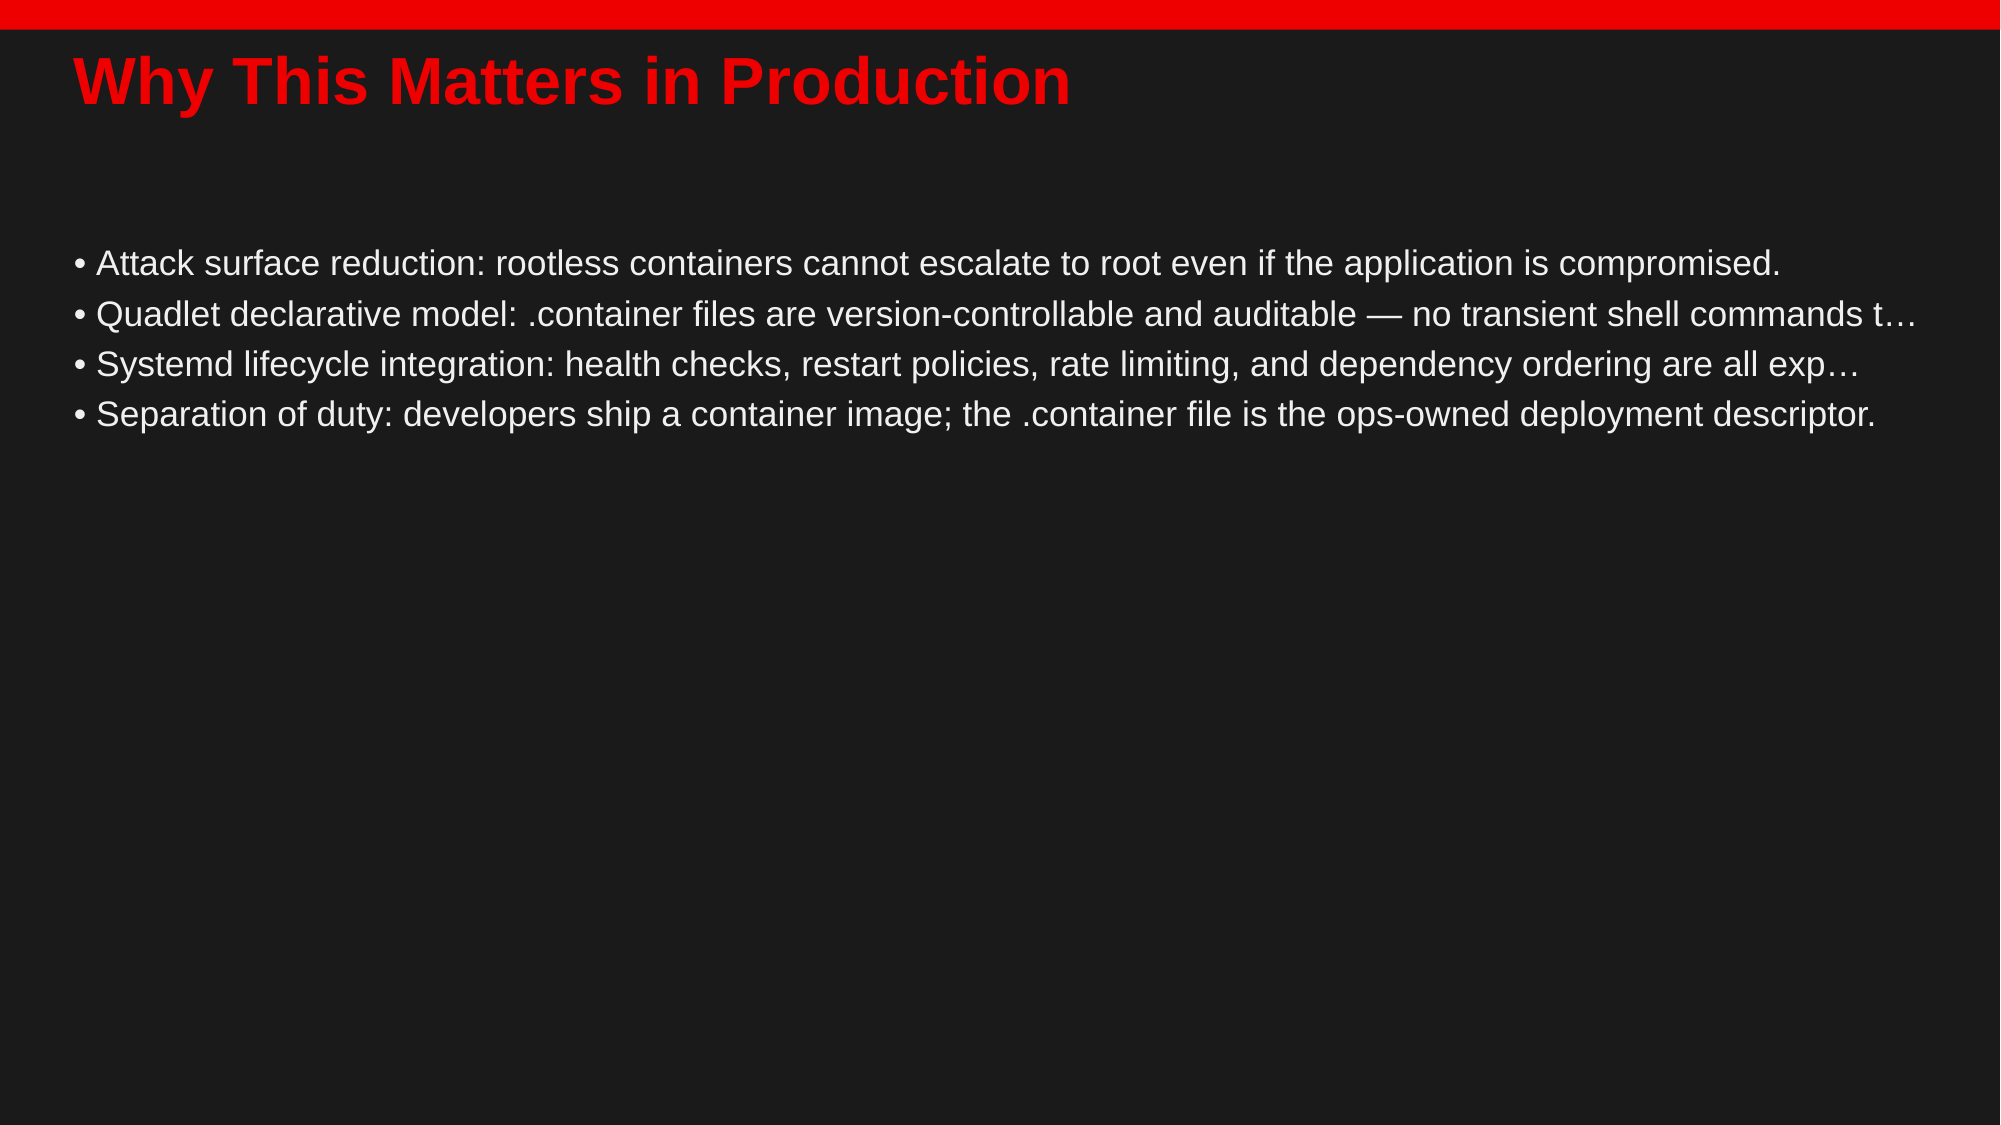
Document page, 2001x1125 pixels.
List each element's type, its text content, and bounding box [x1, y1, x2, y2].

text_box [0, 0, 2001, 30]
text_box Why This Matters in Production [59, 36, 1942, 208]
text_box • Attack surface reduction: rootless containers cannot escalate to root even if the application is compromised. • Quadlet declarative model: .container files are version-controllable and auditable — no transient shell commands t… • Systemd lifecycle integration: health checks, restart policies, rate limiting, and dependency ordering are all exp… • Separation of duty: developers ship a container image; the .container file is the ops-owned deployment descriptor. [59, 236, 1942, 1037]
